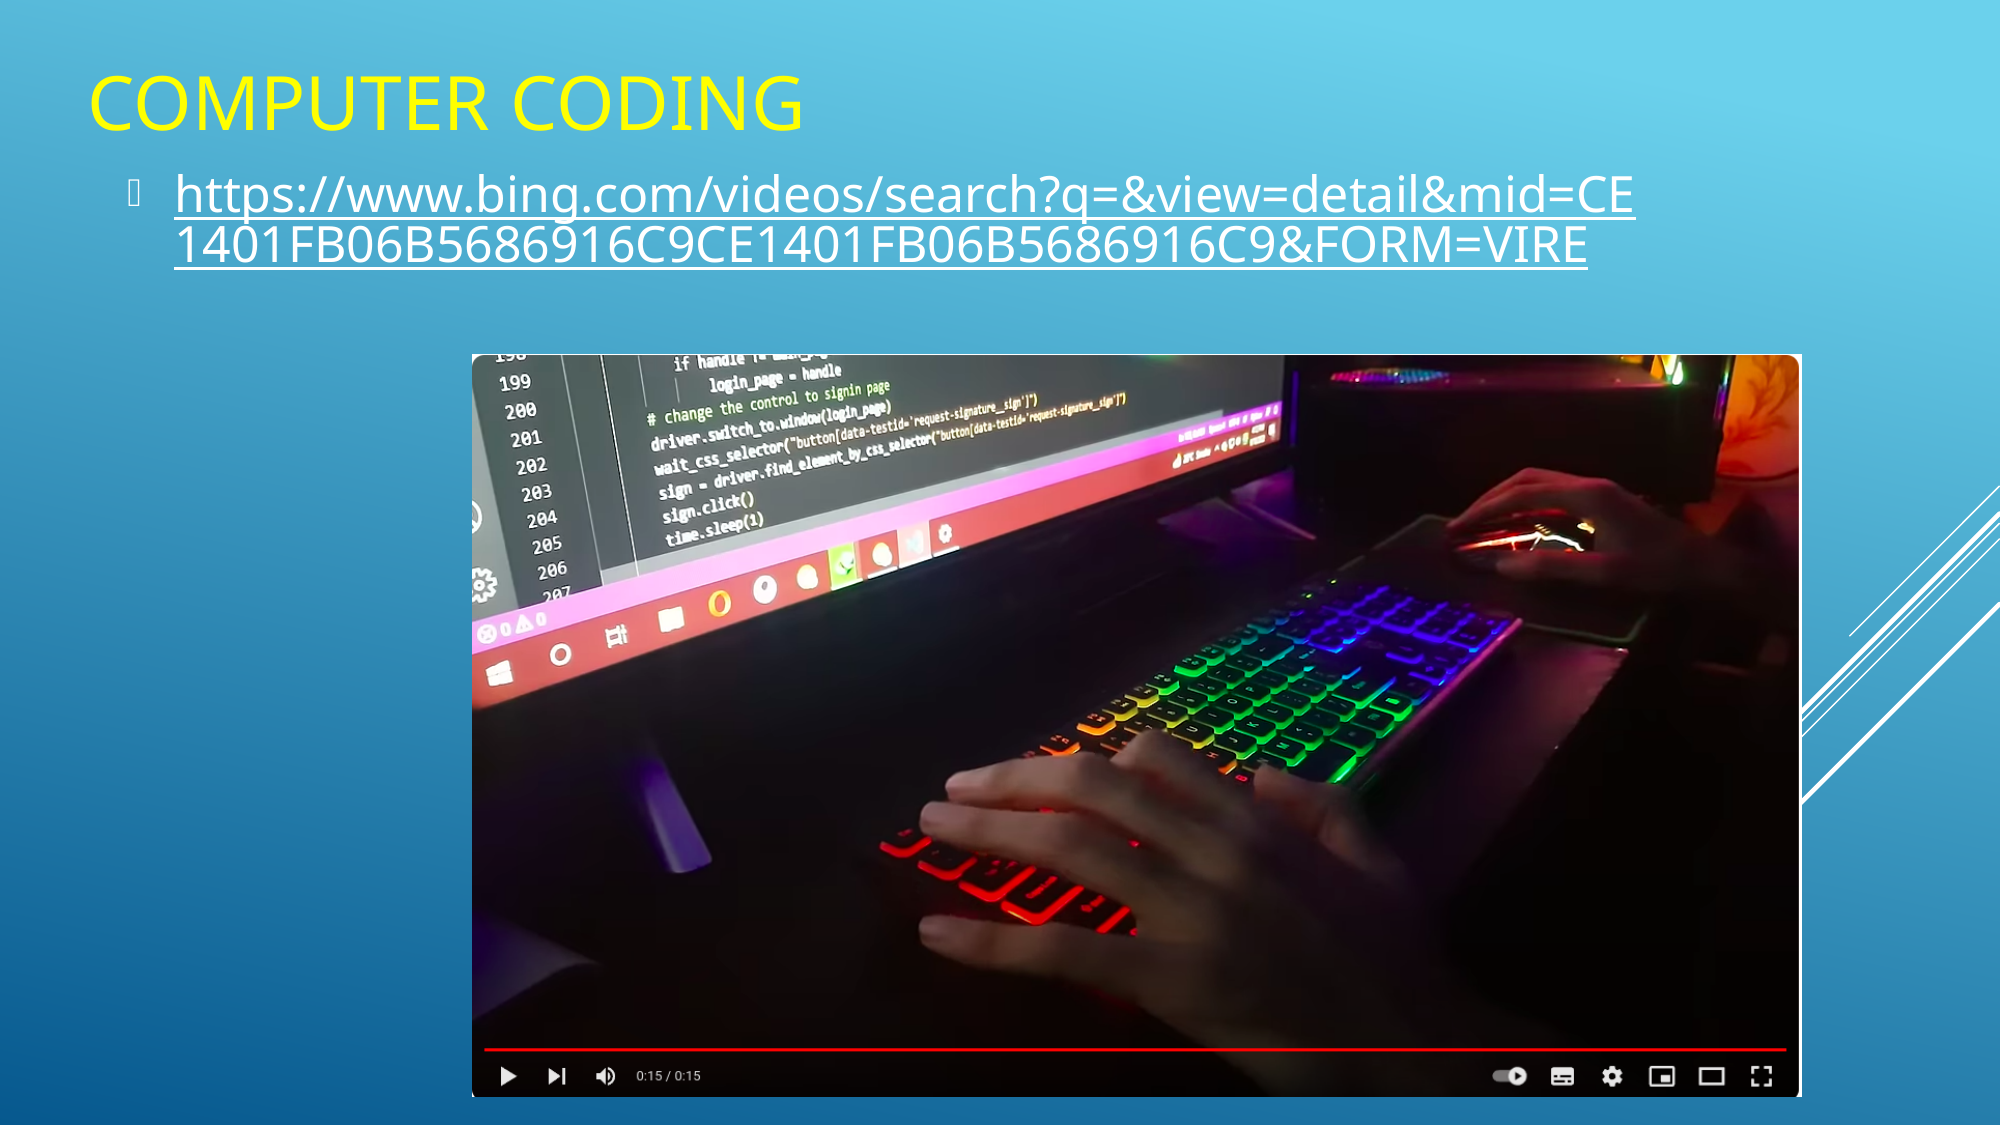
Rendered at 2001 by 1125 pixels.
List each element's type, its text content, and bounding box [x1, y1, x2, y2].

picture [472, 354, 1802, 1097]
list https://www.bing.com/videos/search?q=&view=detail&mid=CE1401FB06B5686916C9CE1401FB06B5686916C9&FORM=VIRE [112, 155, 1664, 355]
title computer coding [72, 16, 1853, 185]
